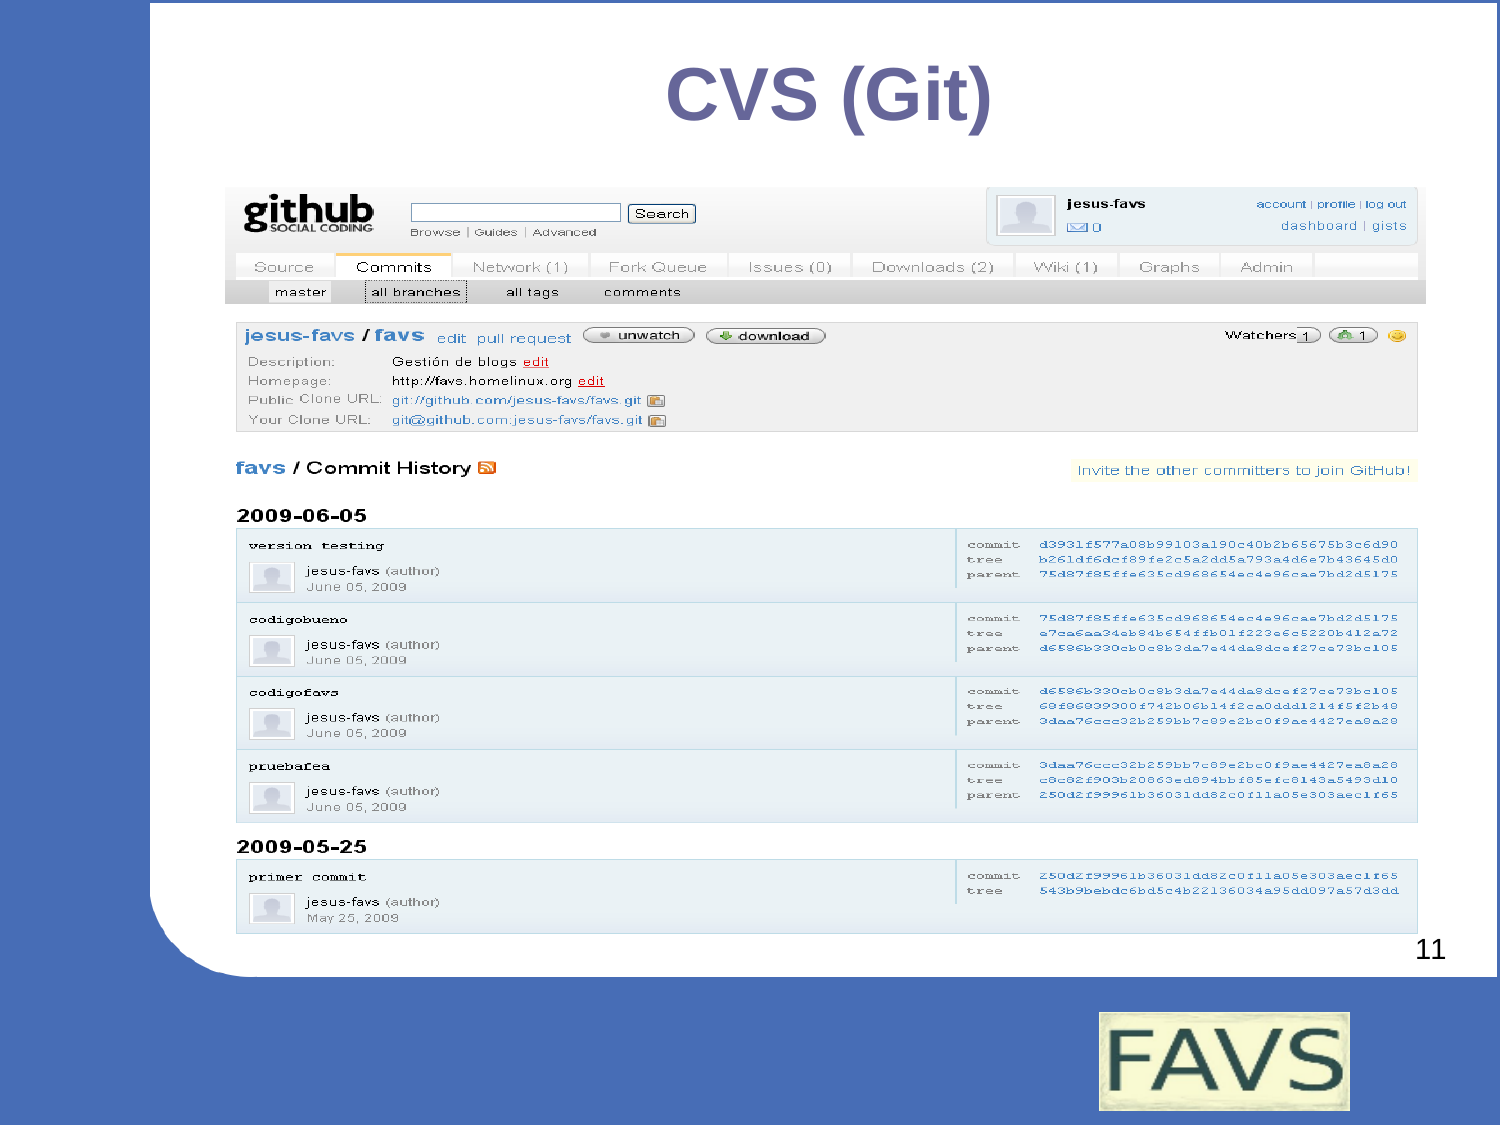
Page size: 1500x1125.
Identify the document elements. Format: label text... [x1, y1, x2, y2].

title CVS (Git) [212, 24, 1447, 164]
picture [0, 0, 1500, 1125]
